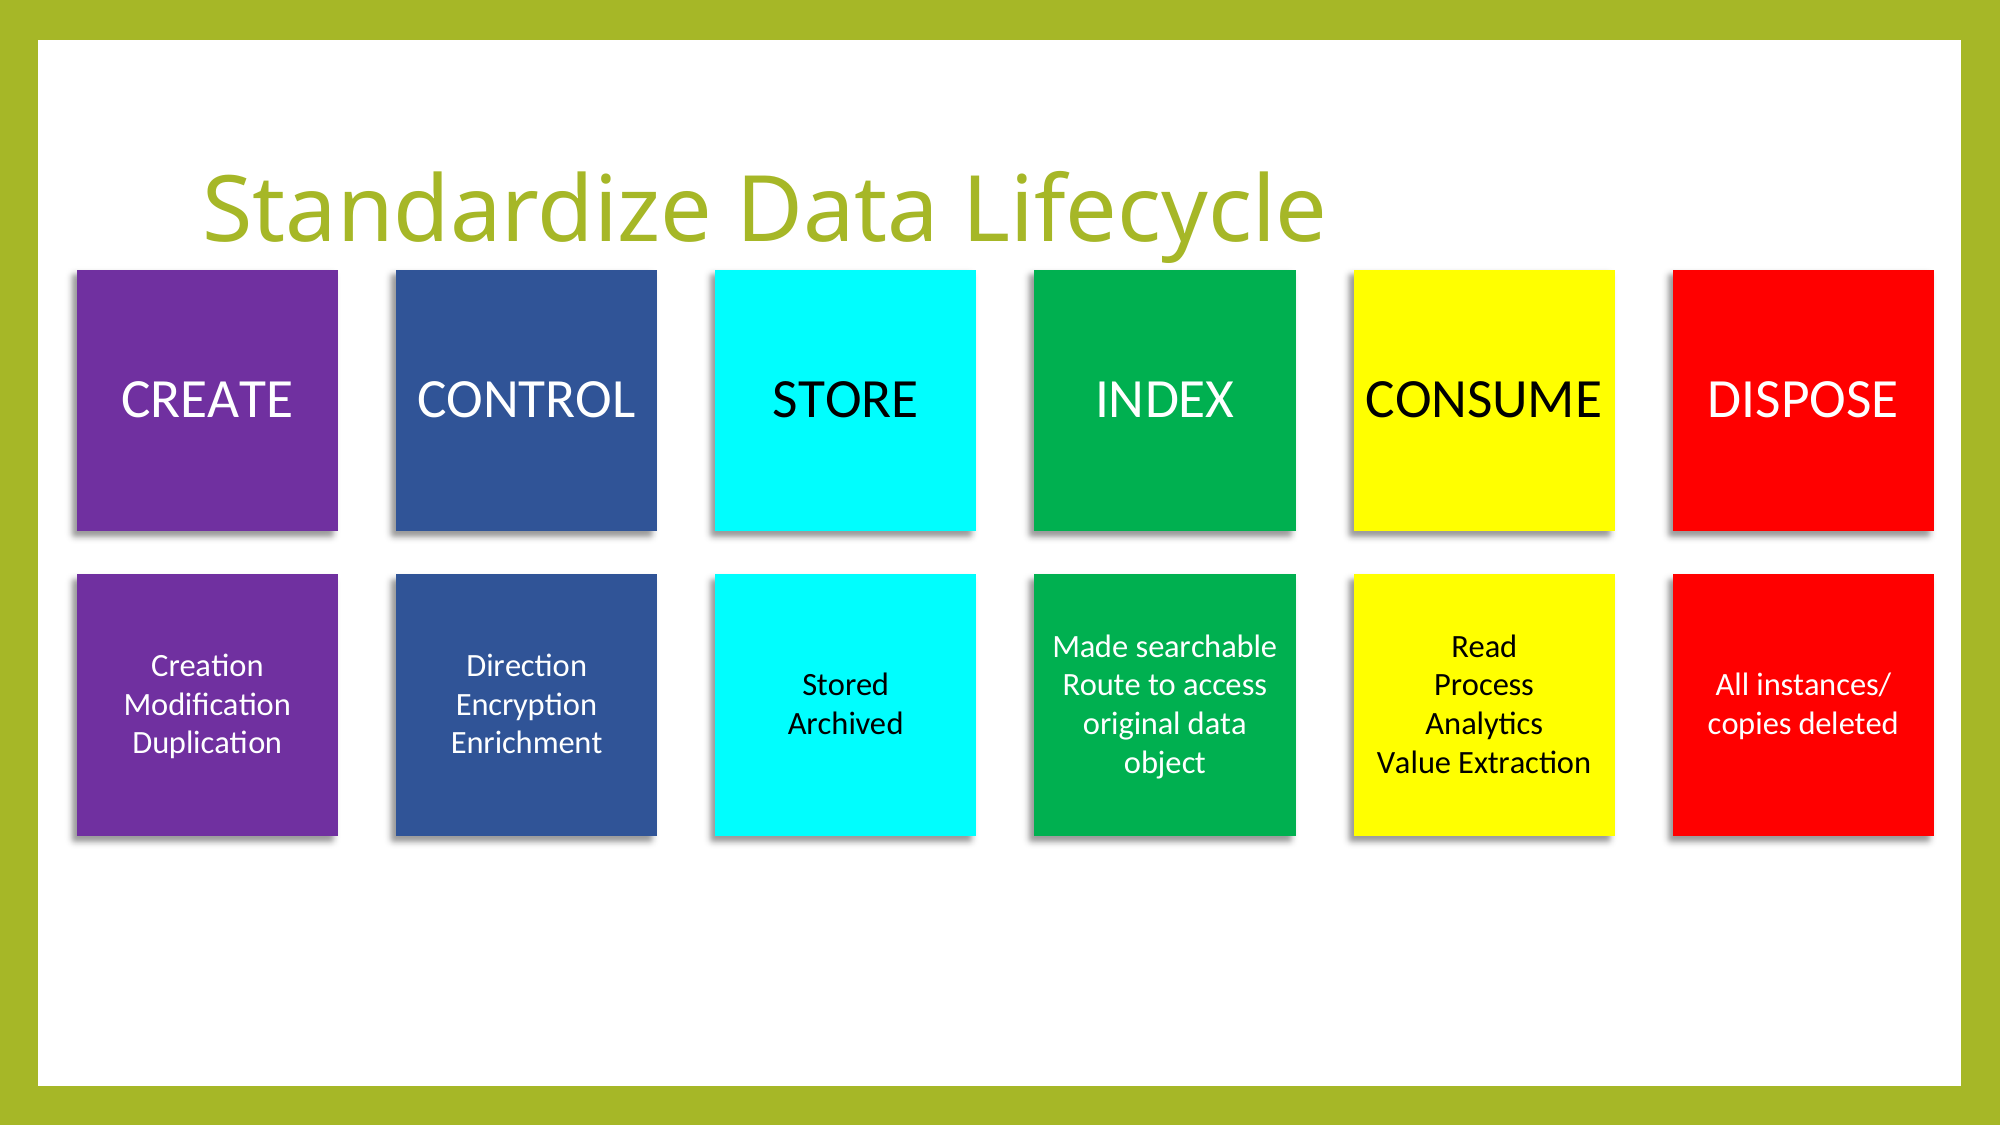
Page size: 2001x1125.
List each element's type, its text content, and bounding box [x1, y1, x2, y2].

picture [59, 262, 1941, 548]
picture [59, 567, 1941, 853]
title Standardize Data Lifecycle [187, 99, 1808, 262]
